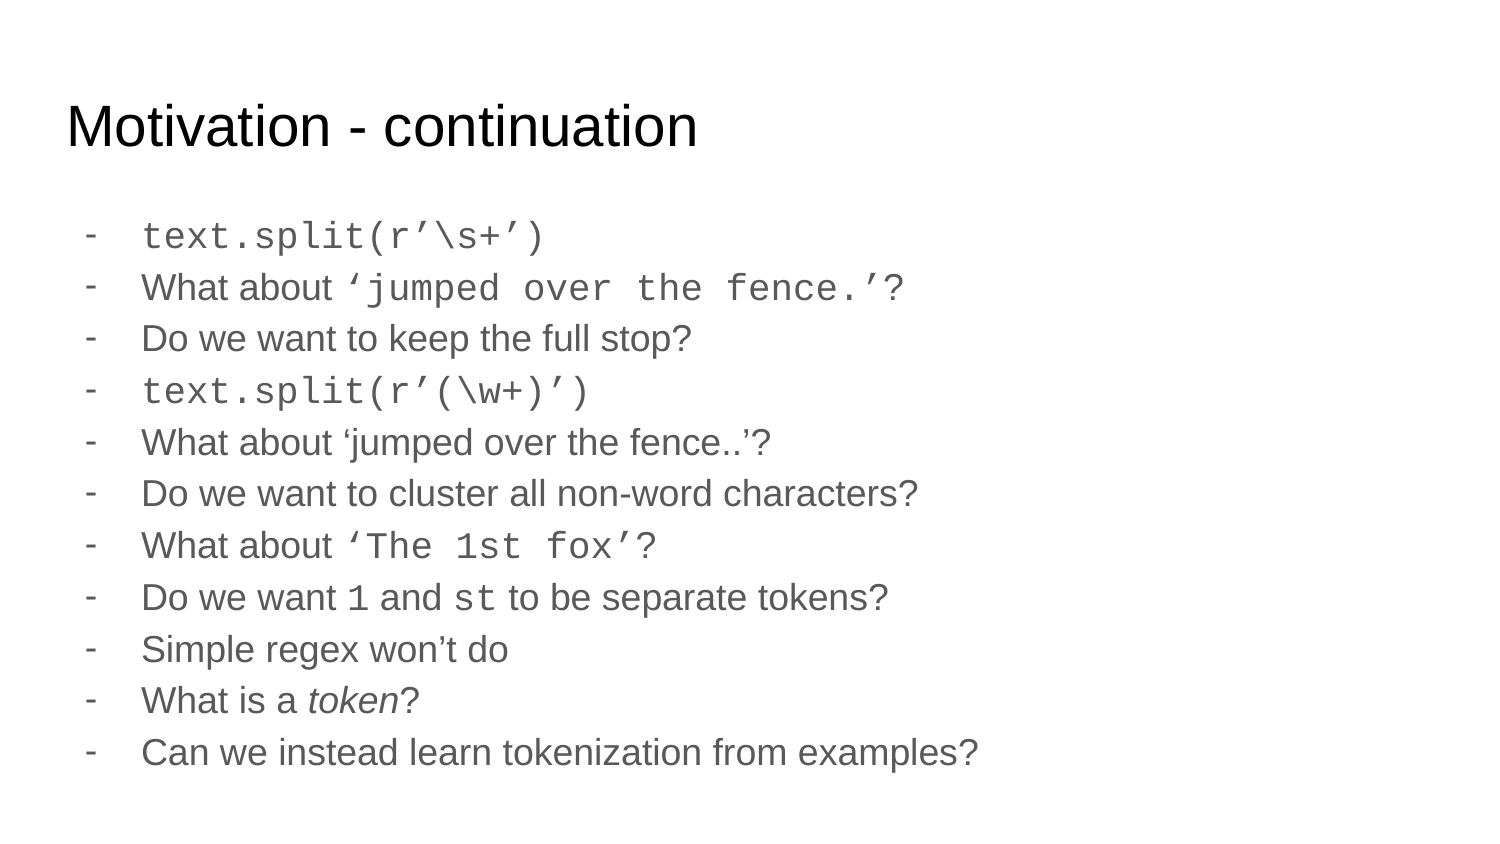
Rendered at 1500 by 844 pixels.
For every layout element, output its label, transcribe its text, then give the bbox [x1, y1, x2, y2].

title Motivation - continuation [51, 72, 1449, 167]
list text.split(r’\s+’) What about ‘jumped over the fence.’? Do we want to keep the full stop? text.split(r’(\w+)’) What about ‘jumped over the fence..’? Do we want to cluster all non-word characters? What about ‘The 1st fox’? Do we want 1 and st to be separate tokens? Simple regex won’t do What is a token? Can we instead learn tokenization from examples? [51, 189, 1449, 794]
